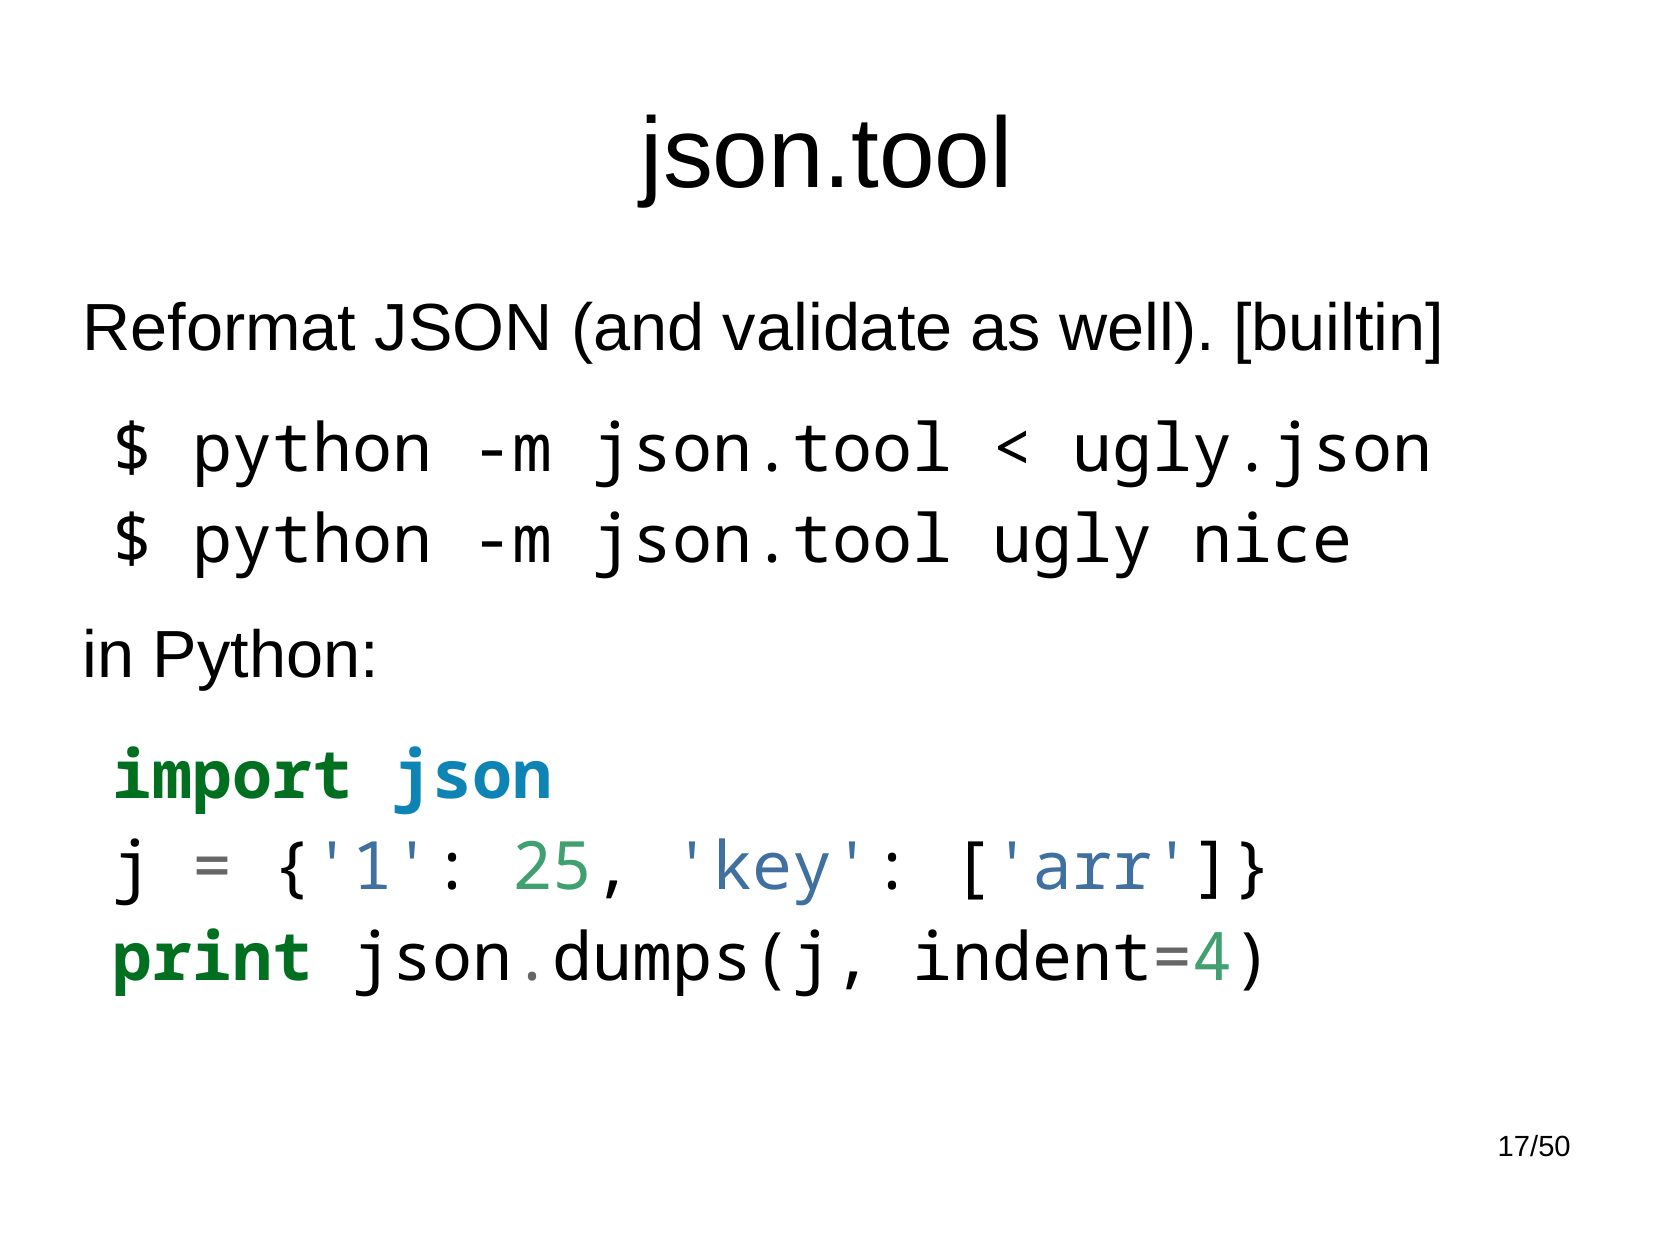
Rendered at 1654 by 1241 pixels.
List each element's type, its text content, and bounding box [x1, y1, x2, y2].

title json.tool [82, 97, 1571, 209]
list Reformat JSON (and validate as well). [builtin] $ python -m json.tool < ugly.json $ python -m json.tool ugly nice in Python: import json j = {'1': 25, 'key': ['arr']} print json.dumps(j, indent=4) [82, 290, 1571, 1010]
